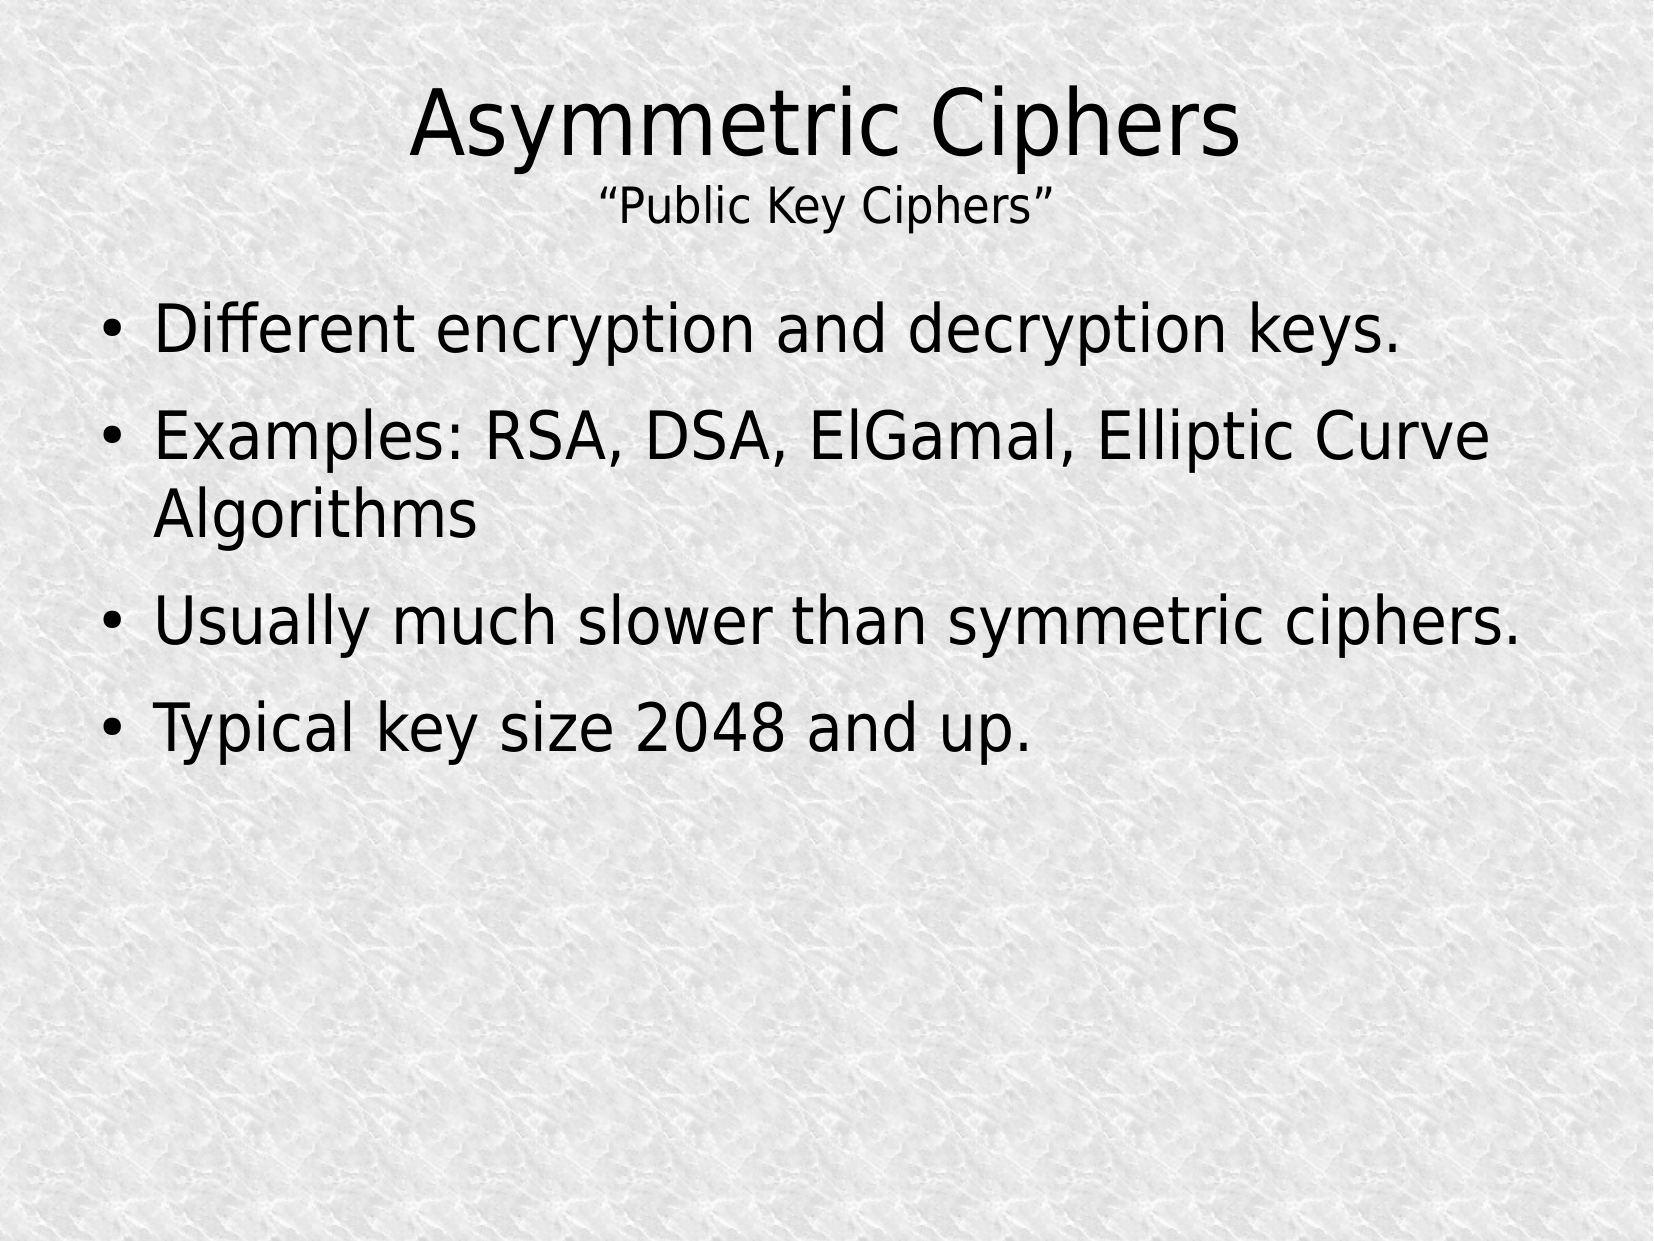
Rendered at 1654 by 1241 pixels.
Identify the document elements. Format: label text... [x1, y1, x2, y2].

title Asymmetric Ciphers “Public Key Ciphers” [82, 49, 1571, 257]
picture [0, 0, 1654, 1241]
list Different encryption and decryption keys. Examples: RSA, DSA, ElGamal, Elliptic Curve Algorithms Usually much slower than symmetric ciphers. Typical key size 2048 and up. [82, 290, 1538, 1010]
